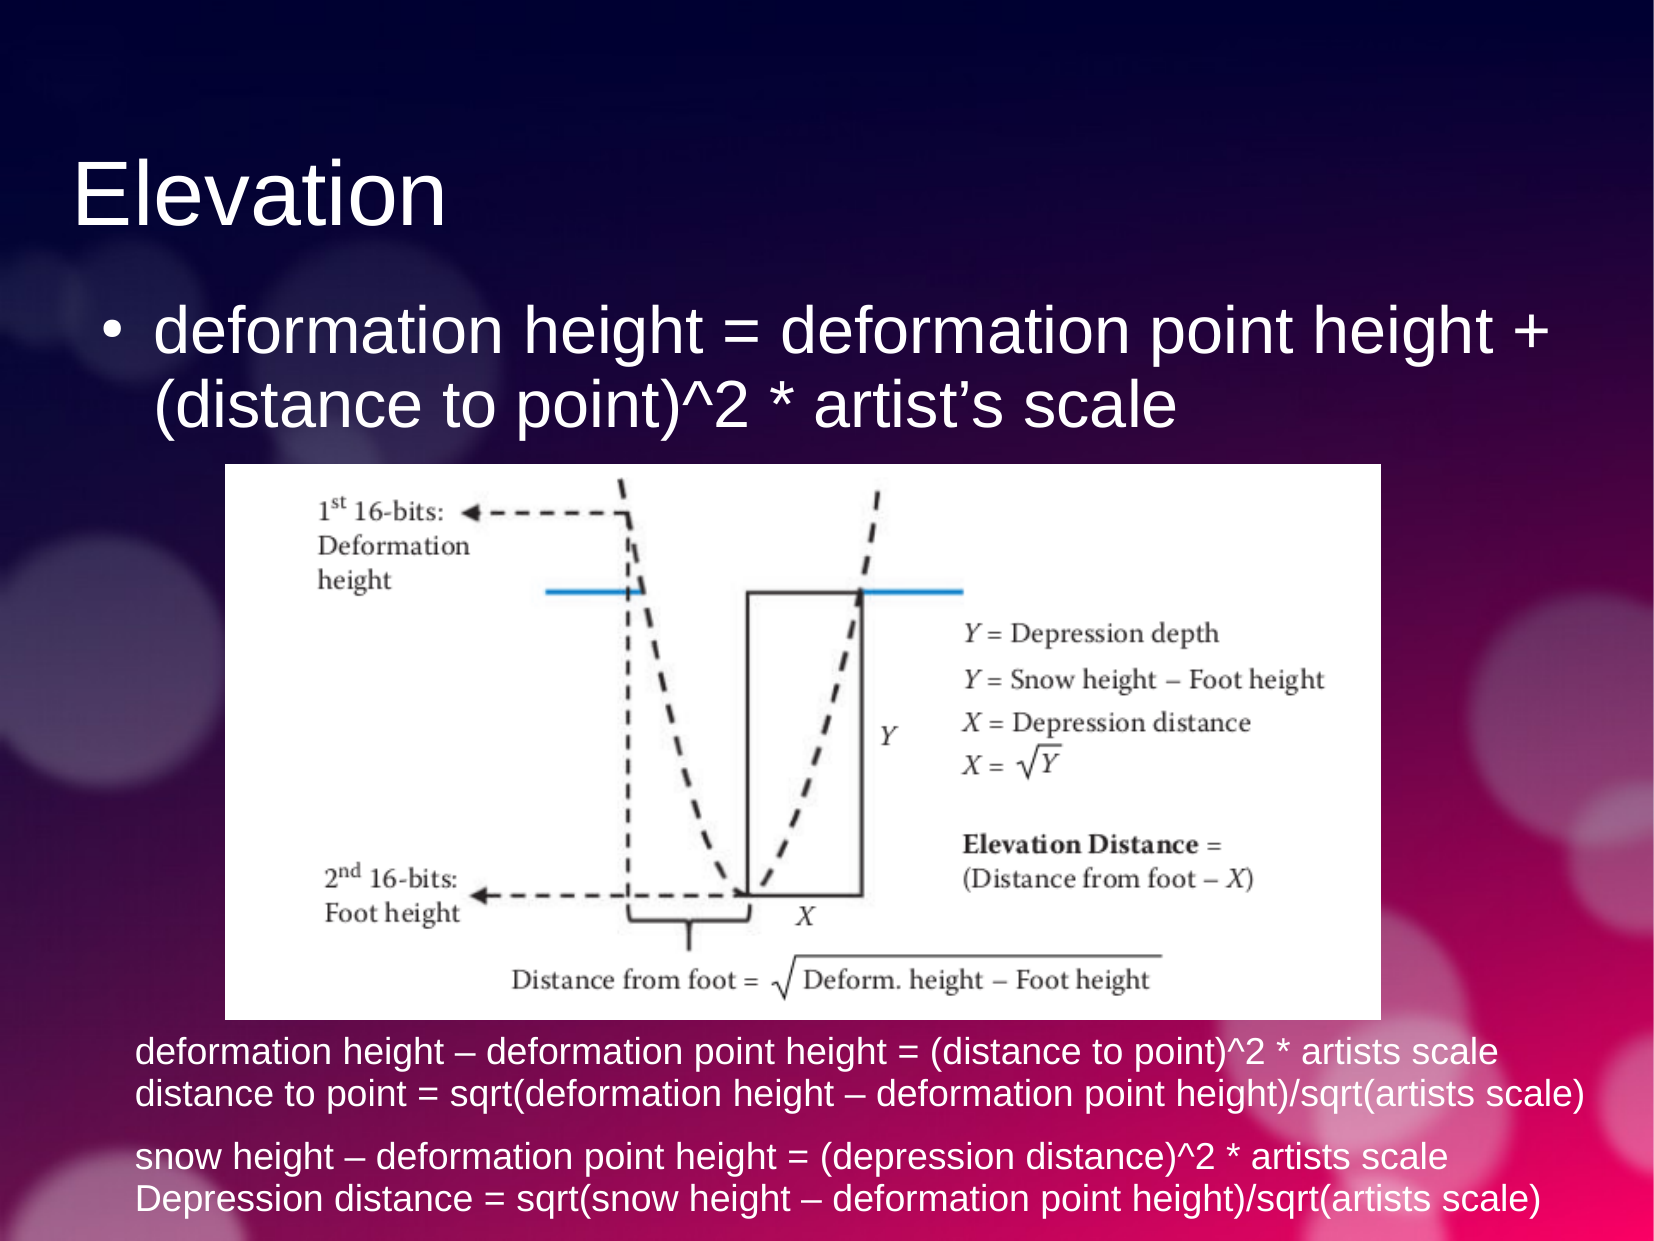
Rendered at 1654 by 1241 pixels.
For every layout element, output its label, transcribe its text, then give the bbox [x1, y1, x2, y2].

picture [0, 0, 1654, 1241]
list deformation height = deformation point height + (distance to point)^2 * artist’s scale [82, 292, 1571, 766]
text_box Depression distance = sqrt(snow height – deformation point height)/sqrt(artists scale) [120, 1170, 1621, 1241]
title Elevation [71, 90, 1561, 298]
text_box snow height – deformation point height = (depression distance)^2 * artists scale [120, 1128, 1516, 1170]
text_box deformation height – deformation point height = (distance to point)^2 * artists scale [120, 1023, 1654, 1065]
text_box distance to point = sqrt(deformation height – deformation point height)/sqrt(artists scale) [120, 1065, 1654, 1126]
